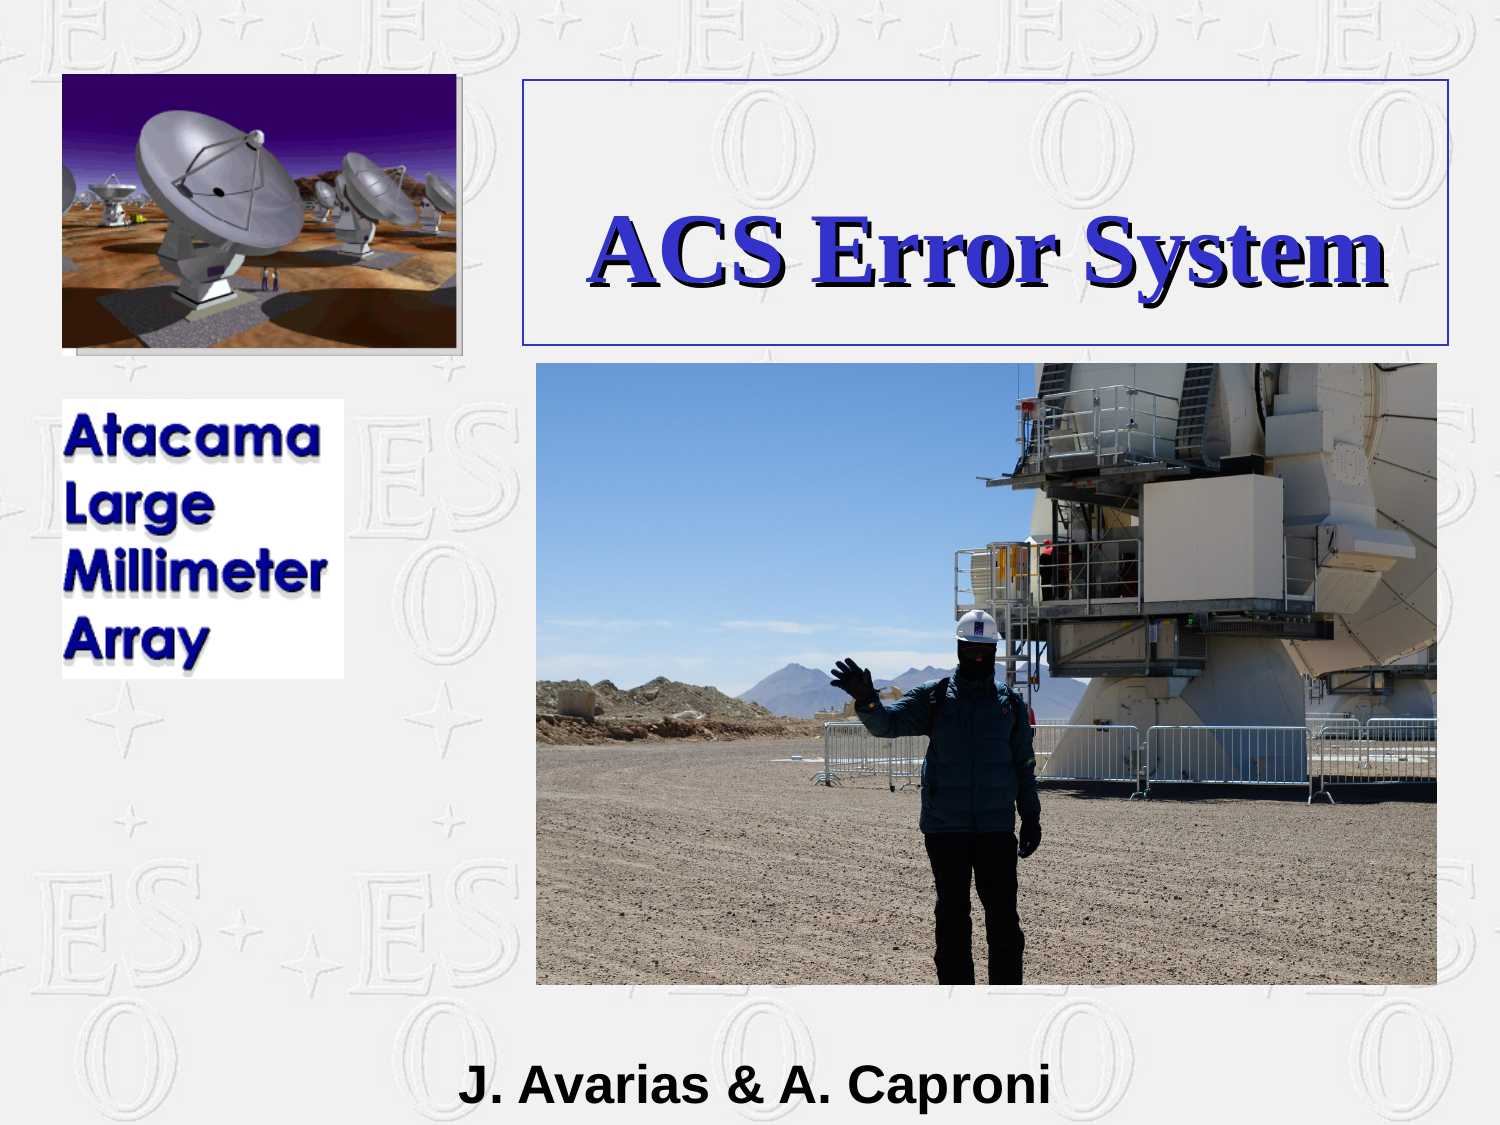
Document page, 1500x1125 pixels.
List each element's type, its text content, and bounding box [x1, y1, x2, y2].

subtitle J. Avarias & A. Caproni [137, 1042, 1375, 1125]
picture [0, 0, 1500, 1125]
title ACS Error System [523, 80, 1449, 346]
